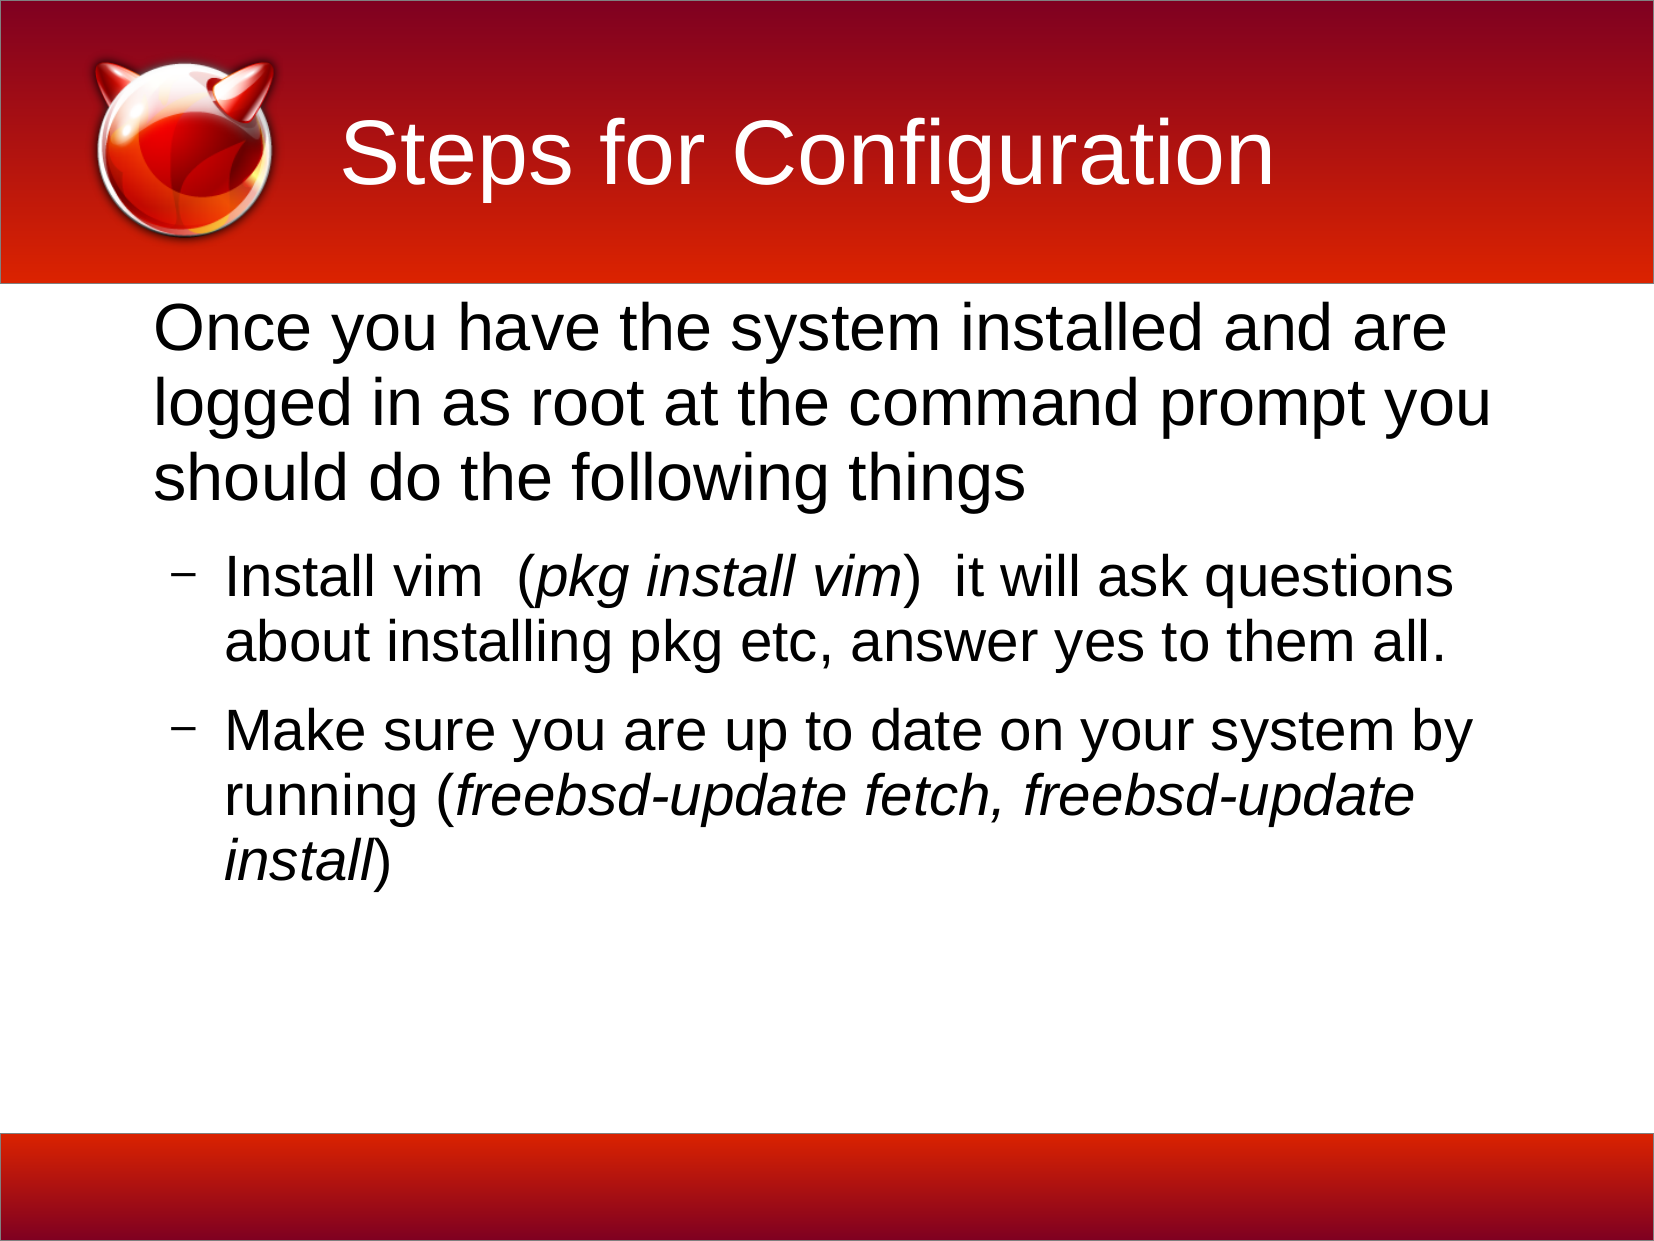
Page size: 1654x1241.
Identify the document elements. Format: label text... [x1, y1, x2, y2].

list Once you have the system installed and are logged in as root at the command prompt you should do the following things Install vim (pkg install vim) it will ask questions about installing pkg etc, answer yes to them all. Make sure you are up to date on your system by running (freebsd-update fetch, freebsd-update install) [82, 290, 1538, 1010]
title Steps for Configuration [82, 49, 1536, 257]
